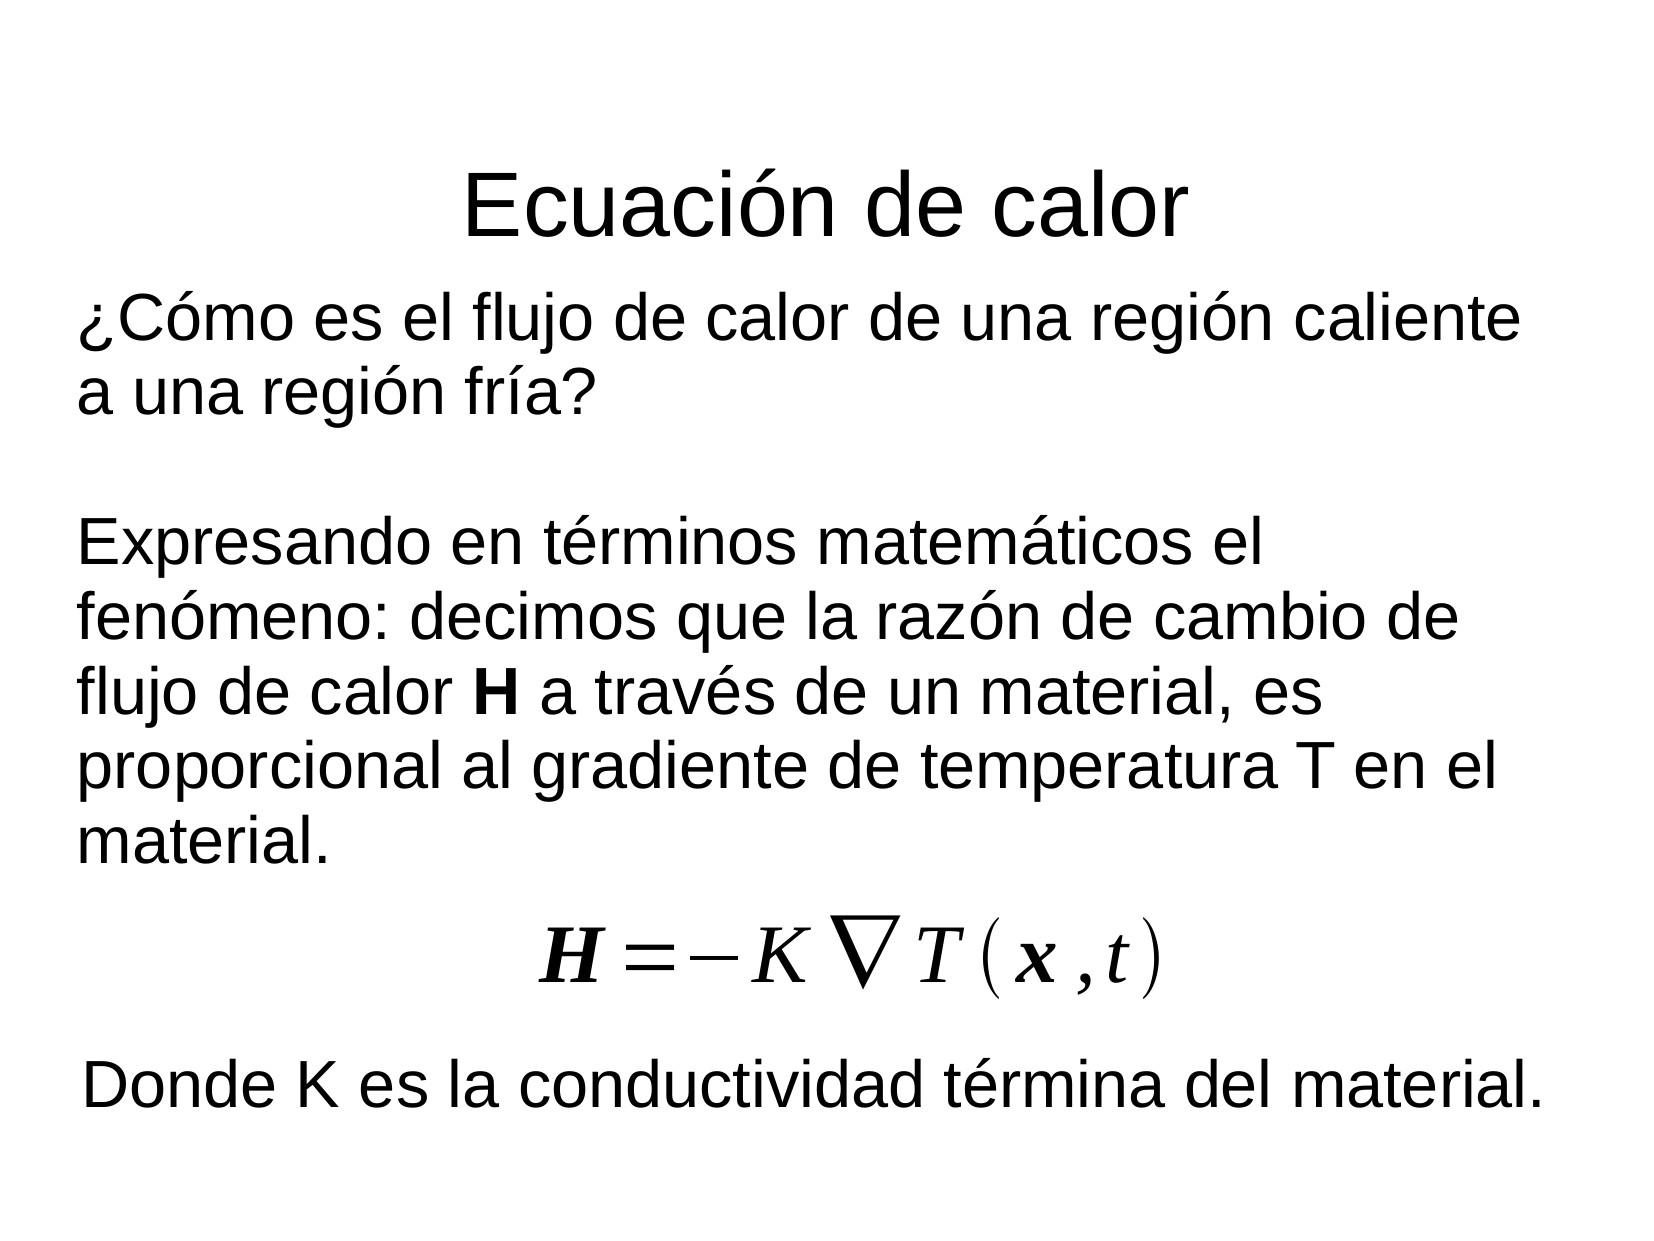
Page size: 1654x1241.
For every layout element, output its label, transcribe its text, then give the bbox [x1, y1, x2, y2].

title Ecuación de calor [82, 49, 1571, 257]
subtitle ¿Cómo es el flujo de calor de una región caliente a una región fría? Expresando en términos matemáticos el fenómeno: decimos que la razón de cambio de flujo de calor H a través de un material, es proporcional al gradiente de temperatura T en el material. [76, 279, 1565, 953]
text_box Donde K es la conductividad términa del material. [64, 1047, 1565, 1123]
chart [527, 909, 1172, 1005]
